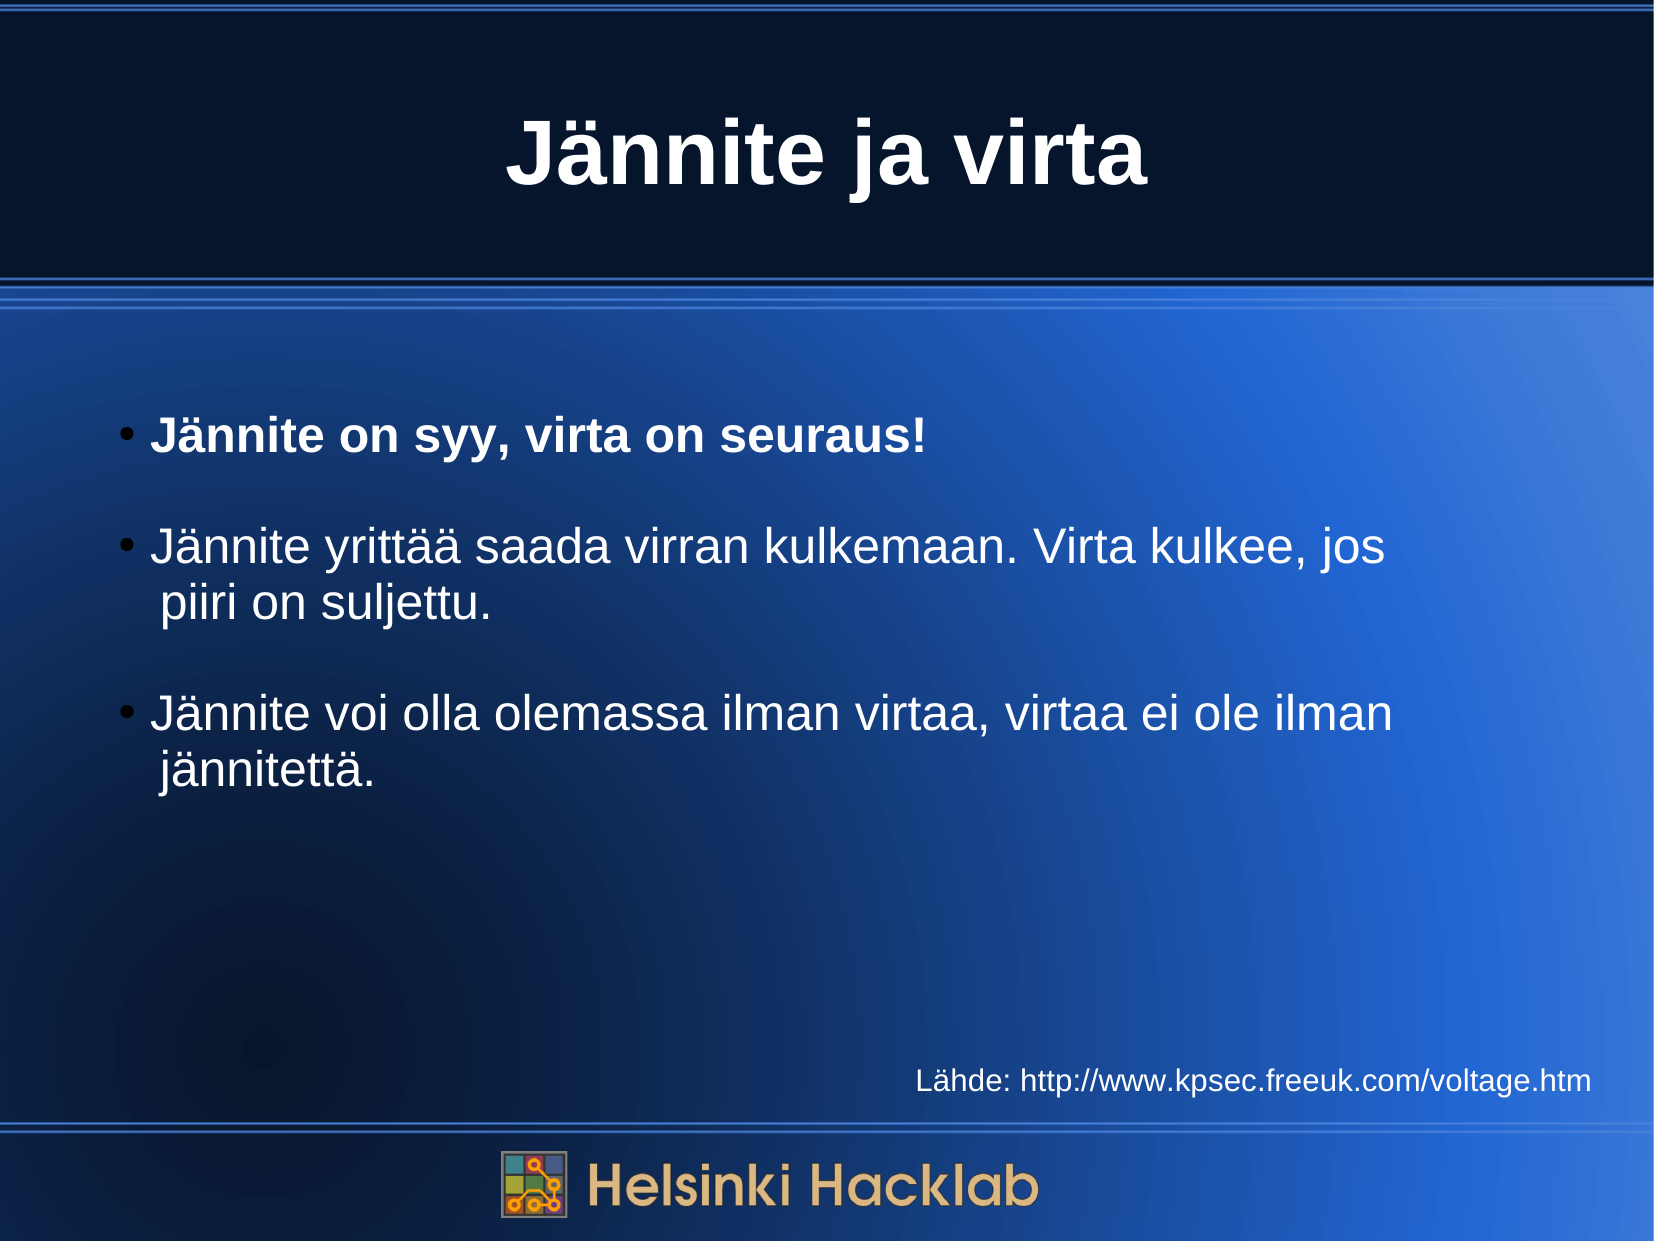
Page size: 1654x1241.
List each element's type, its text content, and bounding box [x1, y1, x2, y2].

picture [0, 0, 1654, 1241]
title Jännite ja virta [82, 49, 1571, 257]
text_box Lähde: http://www.kpsec.freeuk.com/voltage.htm [915, 1062, 1625, 1098]
text_box Jännite on syy, virta on seuraus! Jännite yrittää saada virran kulkemaan. Virta kulkee, jos piiri on suljettu. Jännite voi olla olemassa ilman virtaa, virtaa ei ole ilman jännitettä. [118, 406, 1447, 799]
